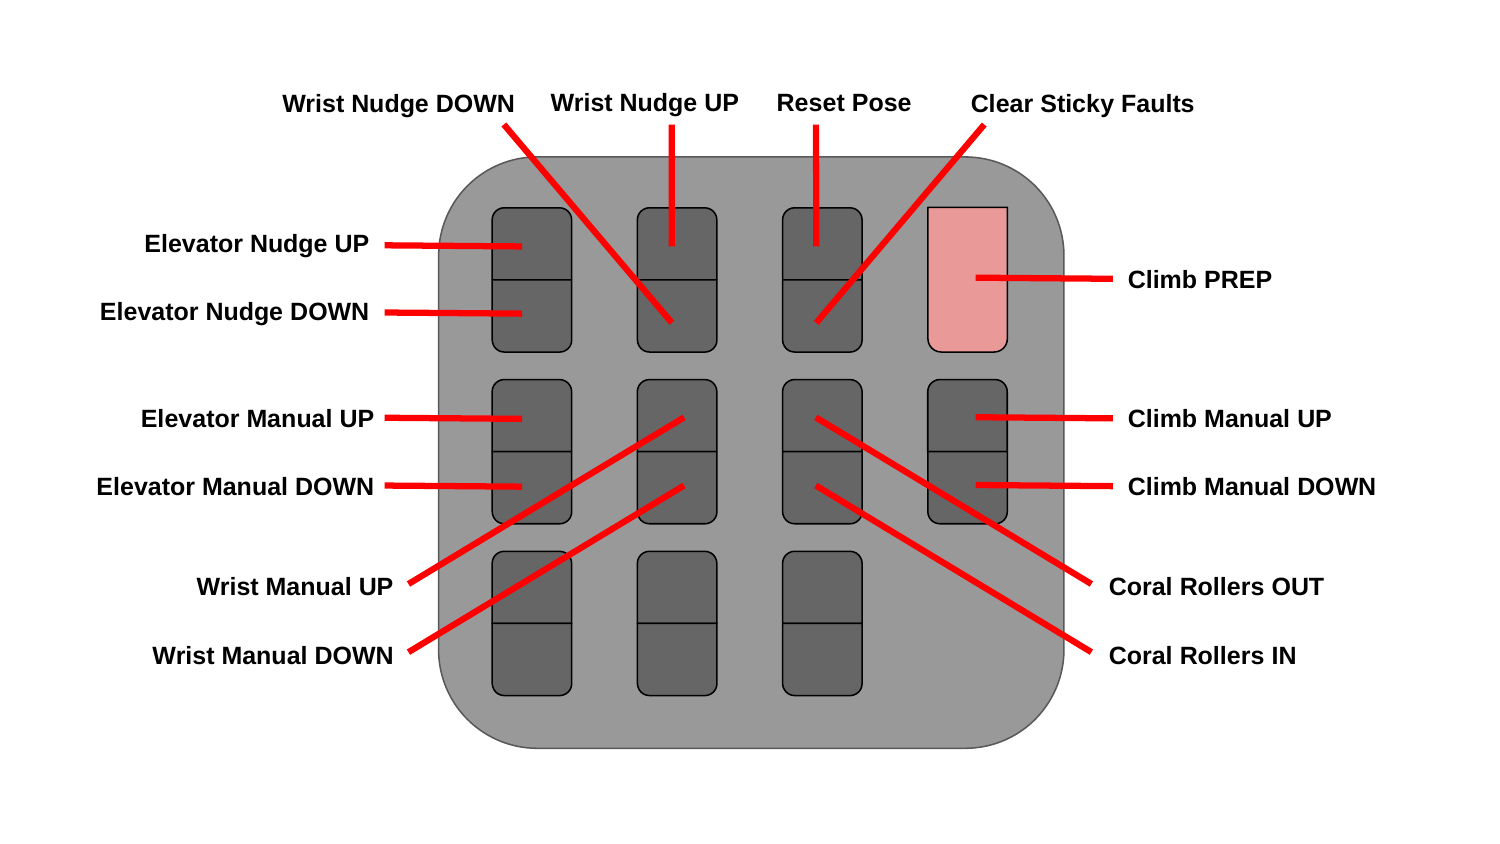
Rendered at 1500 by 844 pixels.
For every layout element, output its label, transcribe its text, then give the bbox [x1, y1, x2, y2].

text_box Wrist Nudge UP [533, 79, 732, 124]
text_box Wrist Manual UP [91, 563, 409, 608]
text_box Clear Sticky Faults [955, 80, 1273, 125]
text_box Climb Manual UP [1112, 395, 1431, 440]
text_box Elevator Manual UP [72, 395, 390, 440]
text_box Elevator Manual DOWN [72, 463, 390, 508]
text_box Elevator Nudge UP [67, 220, 385, 265]
text_box Climb Manual DOWN [1112, 463, 1431, 508]
text_box Elevator Nudge DOWN [67, 288, 385, 333]
text_box Coral Rollers IN [1093, 632, 1412, 677]
text_box Climb PREP [1112, 256, 1351, 301]
text_box Wrist Manual DOWN [91, 632, 409, 677]
text_box Reset Pose [732, 79, 956, 124]
text_box Coral Rollers OUT [1093, 563, 1412, 608]
text_box [438, 156, 1064, 749]
text_box Wrist Nudge DOWN [213, 80, 531, 125]
